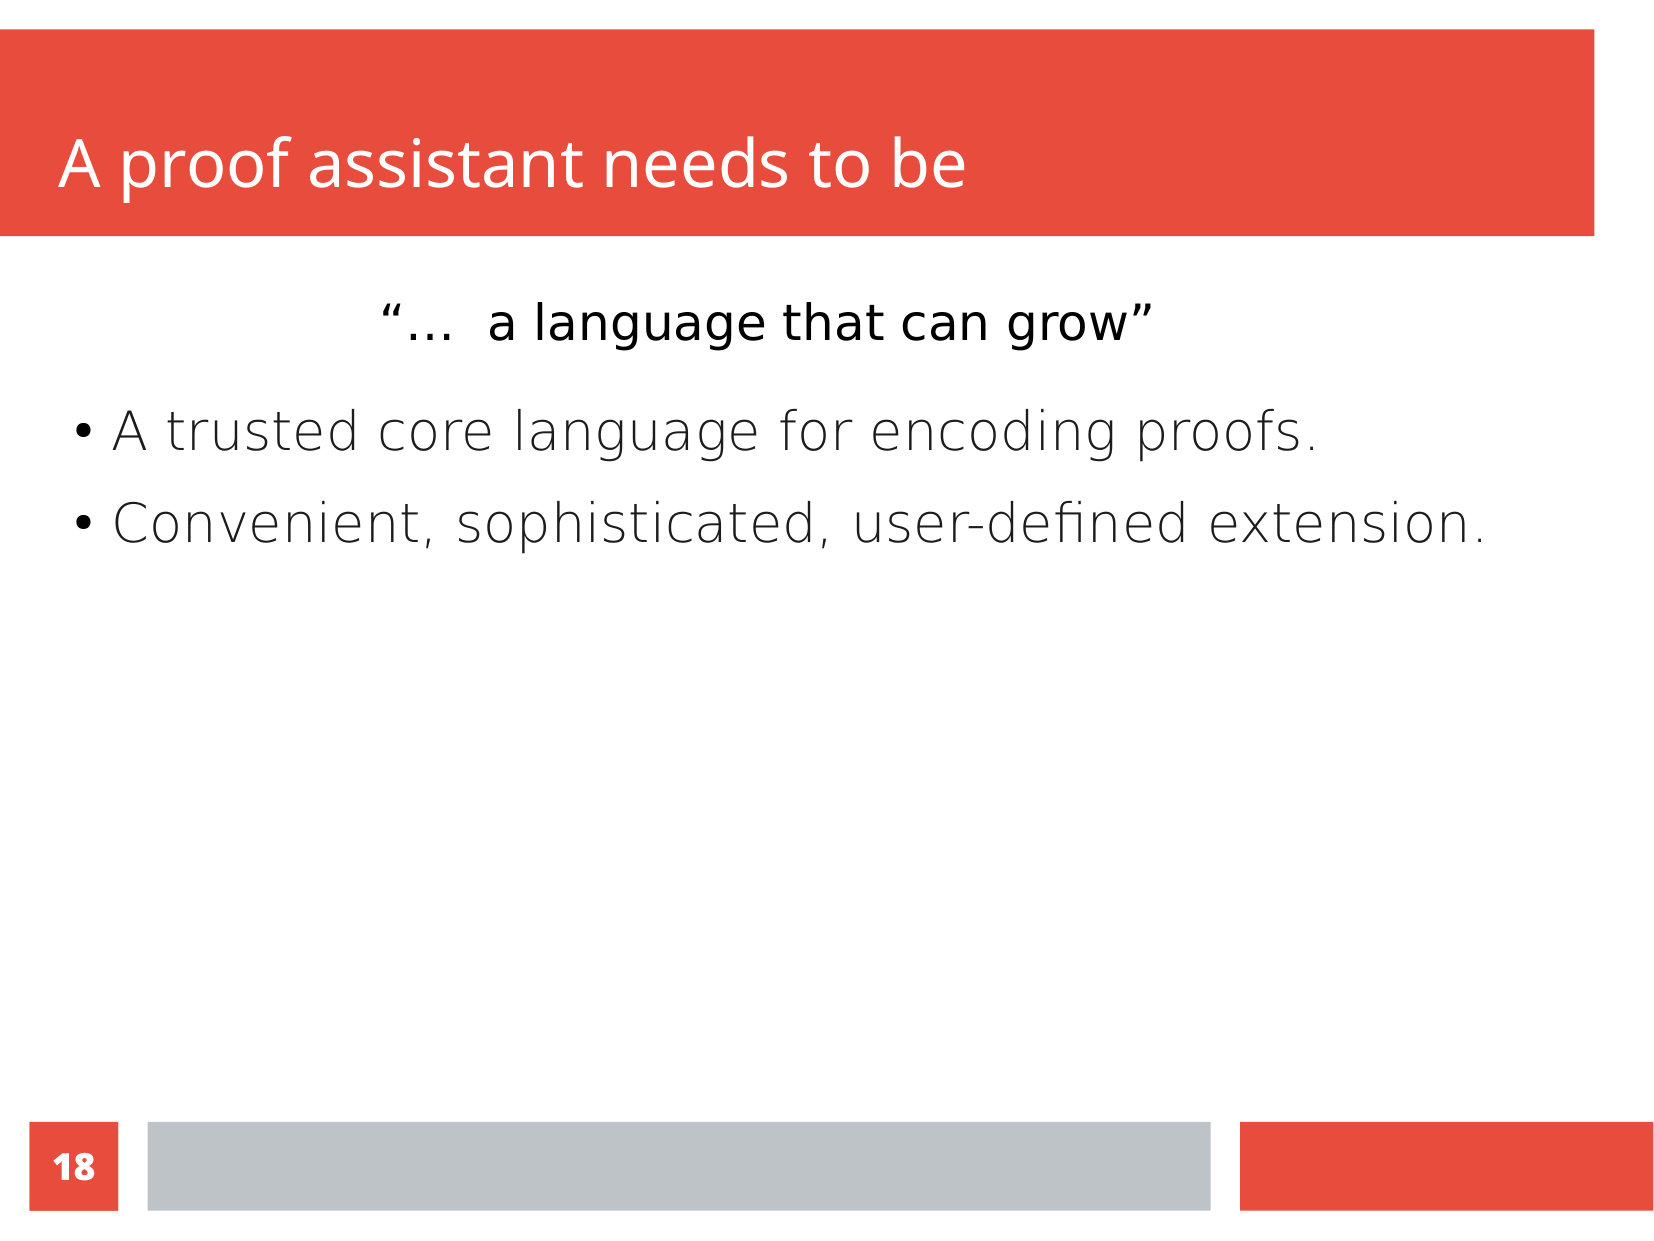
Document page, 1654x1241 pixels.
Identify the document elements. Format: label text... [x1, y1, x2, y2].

text_box “… a language that can grow” [364, 286, 1261, 361]
list A trusted core language for encoding proofs. Convenient, sophisticated, user-defined extension. [59, 324, 1565, 1093]
title A proof assistant needs to be [59, 59, 1595, 207]
